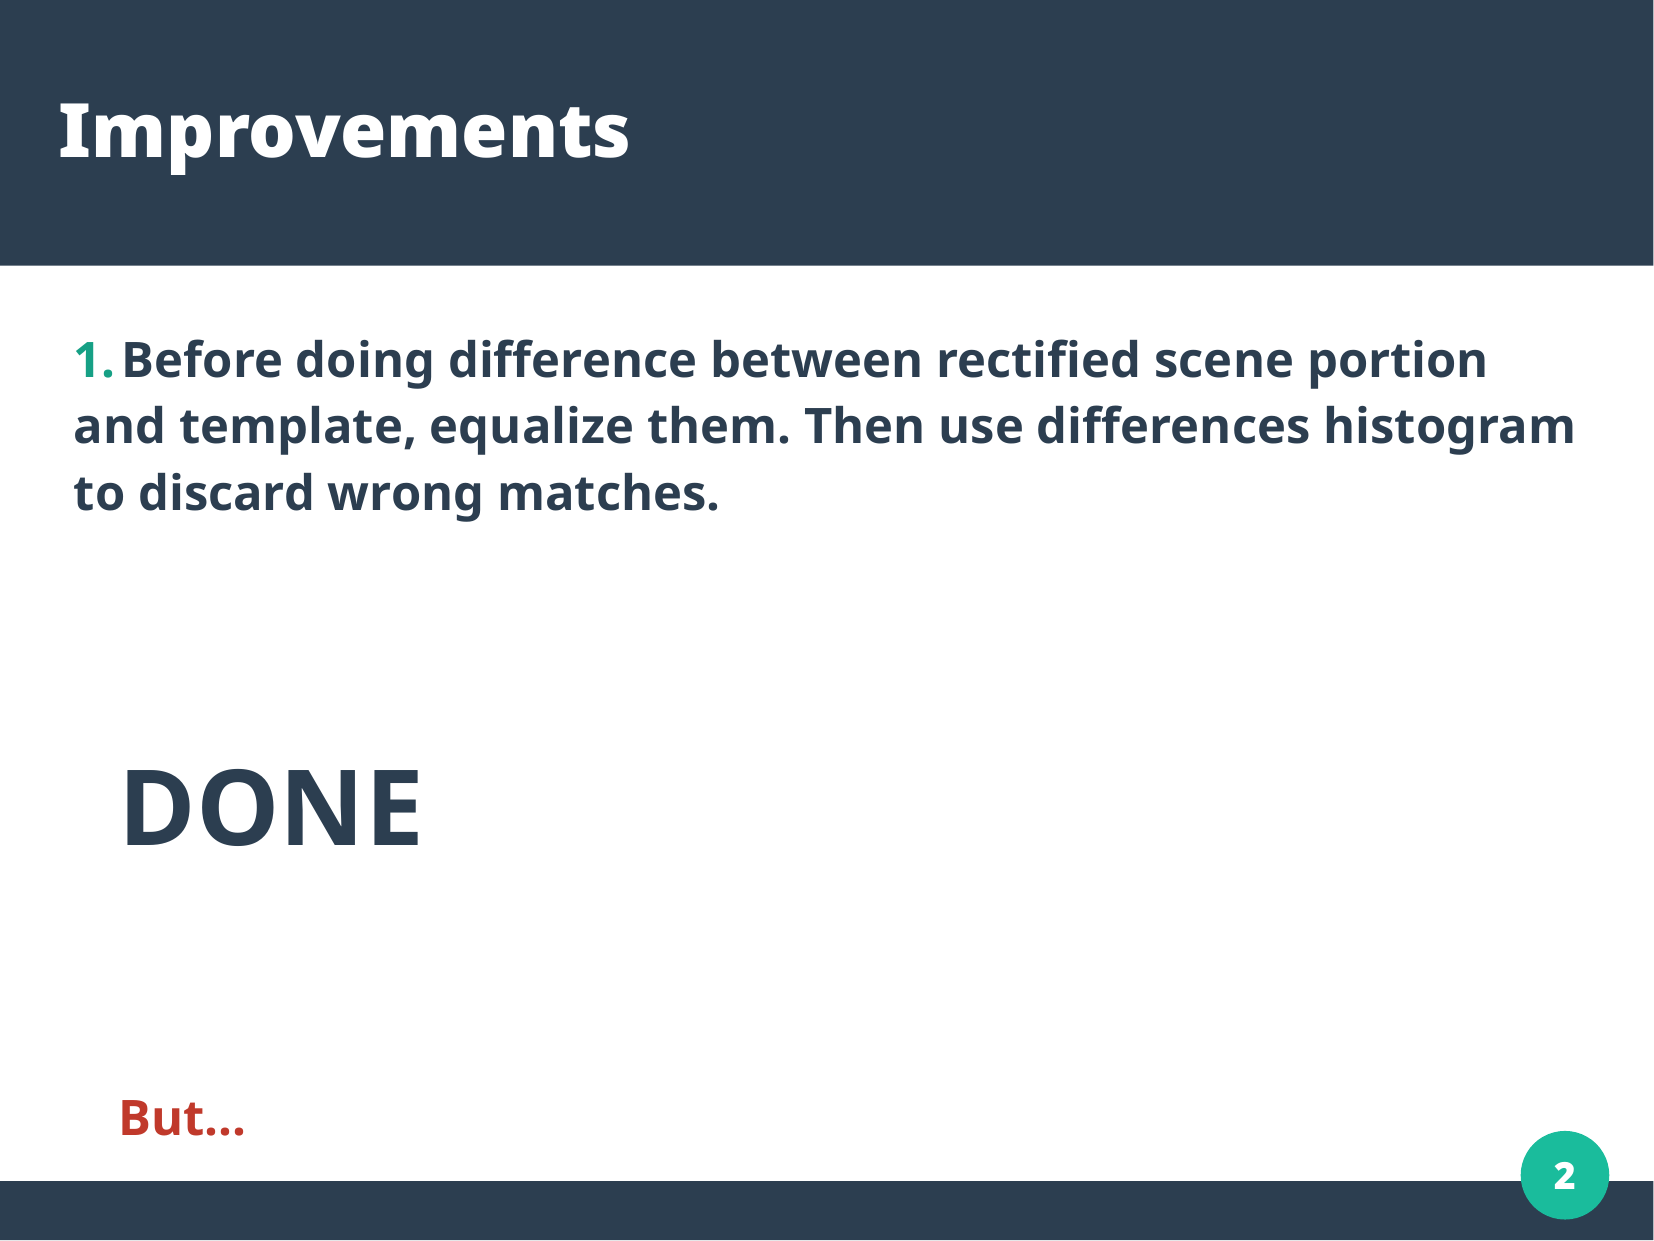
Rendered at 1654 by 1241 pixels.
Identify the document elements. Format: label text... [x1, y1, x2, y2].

title Improvements [59, 49, 1595, 207]
list Before doing difference between rectified scene portion and template, equalize them. Then use differences histogram to discard wrong matches. DONE But... [59, 324, 1595, 1152]
